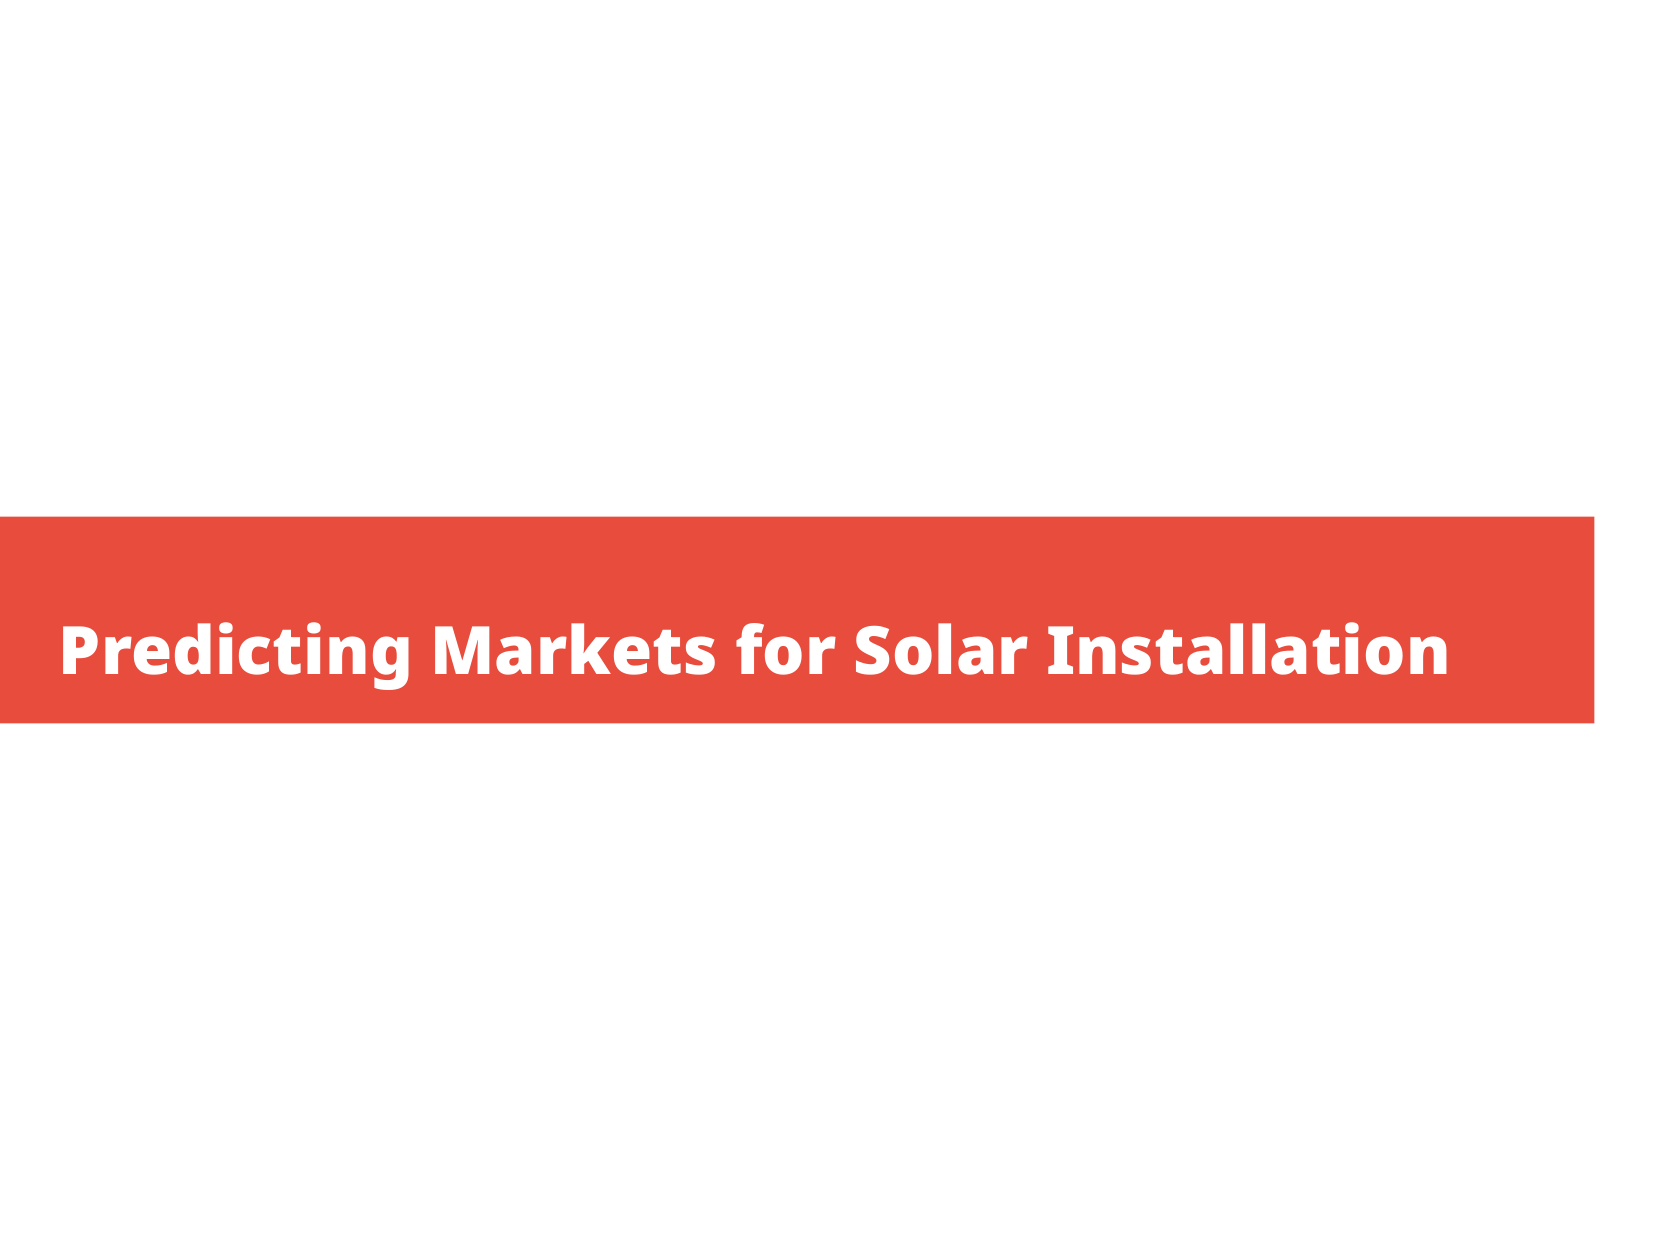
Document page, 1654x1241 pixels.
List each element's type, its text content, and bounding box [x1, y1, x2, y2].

title Predicting Markets for Solar Installation [59, 546, 1595, 694]
